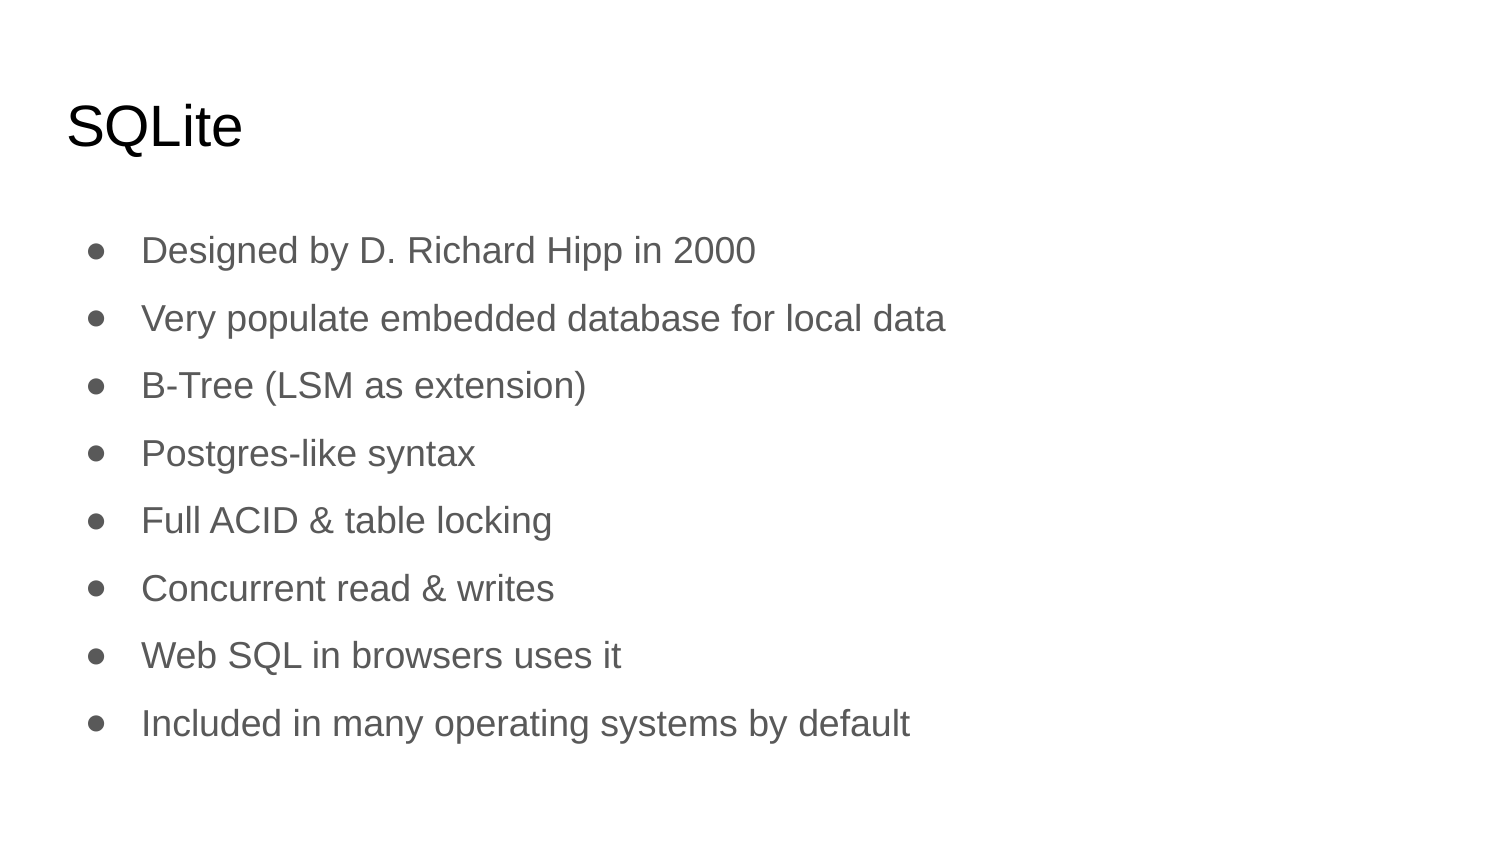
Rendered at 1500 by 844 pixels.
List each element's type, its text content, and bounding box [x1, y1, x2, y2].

list Designed by D. Richard Hipp in 2000 Very populate embedded database for local data B-Tree (LSM as extension) Postgres-like syntax Full ACID & table locking Concurrent read & writes Web SQL in browsers uses it Included in many operating systems by default [51, 189, 1449, 750]
title SQLite [51, 72, 1449, 167]
